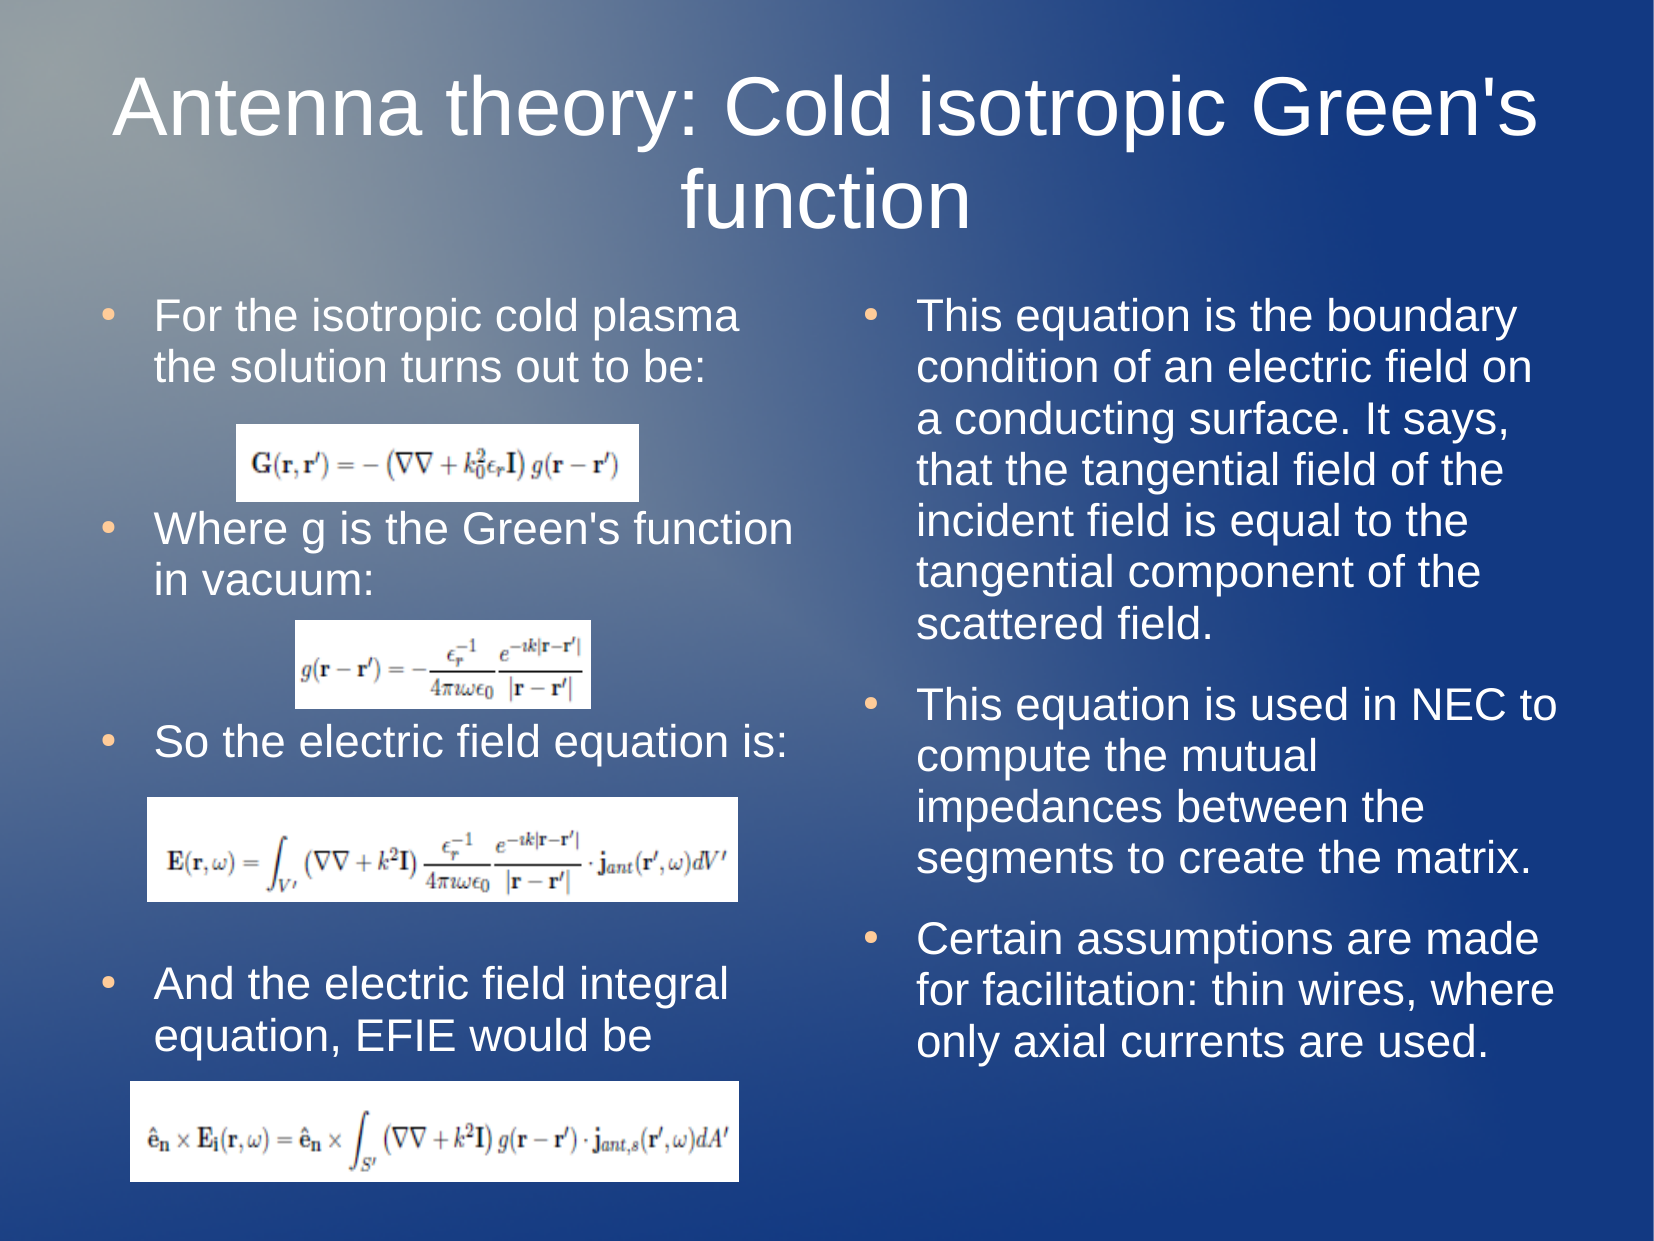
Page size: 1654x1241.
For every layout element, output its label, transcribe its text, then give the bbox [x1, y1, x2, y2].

list For the isotropic cold plasma the solution turns out to be: Where g is the Green's function in vacuum: So the electric field equation is: And the electric field integral equation, EFIE would be [82, 290, 809, 1094]
picture [0, 0, 1654, 1241]
title Antenna theory: Cold isotropic Green's function [82, 56, 1571, 250]
list This equation is the boundary condition of an electric field on a conducting surface. It says, that the tangential field of the incident field is equal to the tangential component of the scattered field. This equation is used in NEC to compute the mutual impedances between the segments to create the matrix. Certain assumptions are made for facilitation: thin wires, where only axial currents are used. [845, 290, 1572, 1094]
